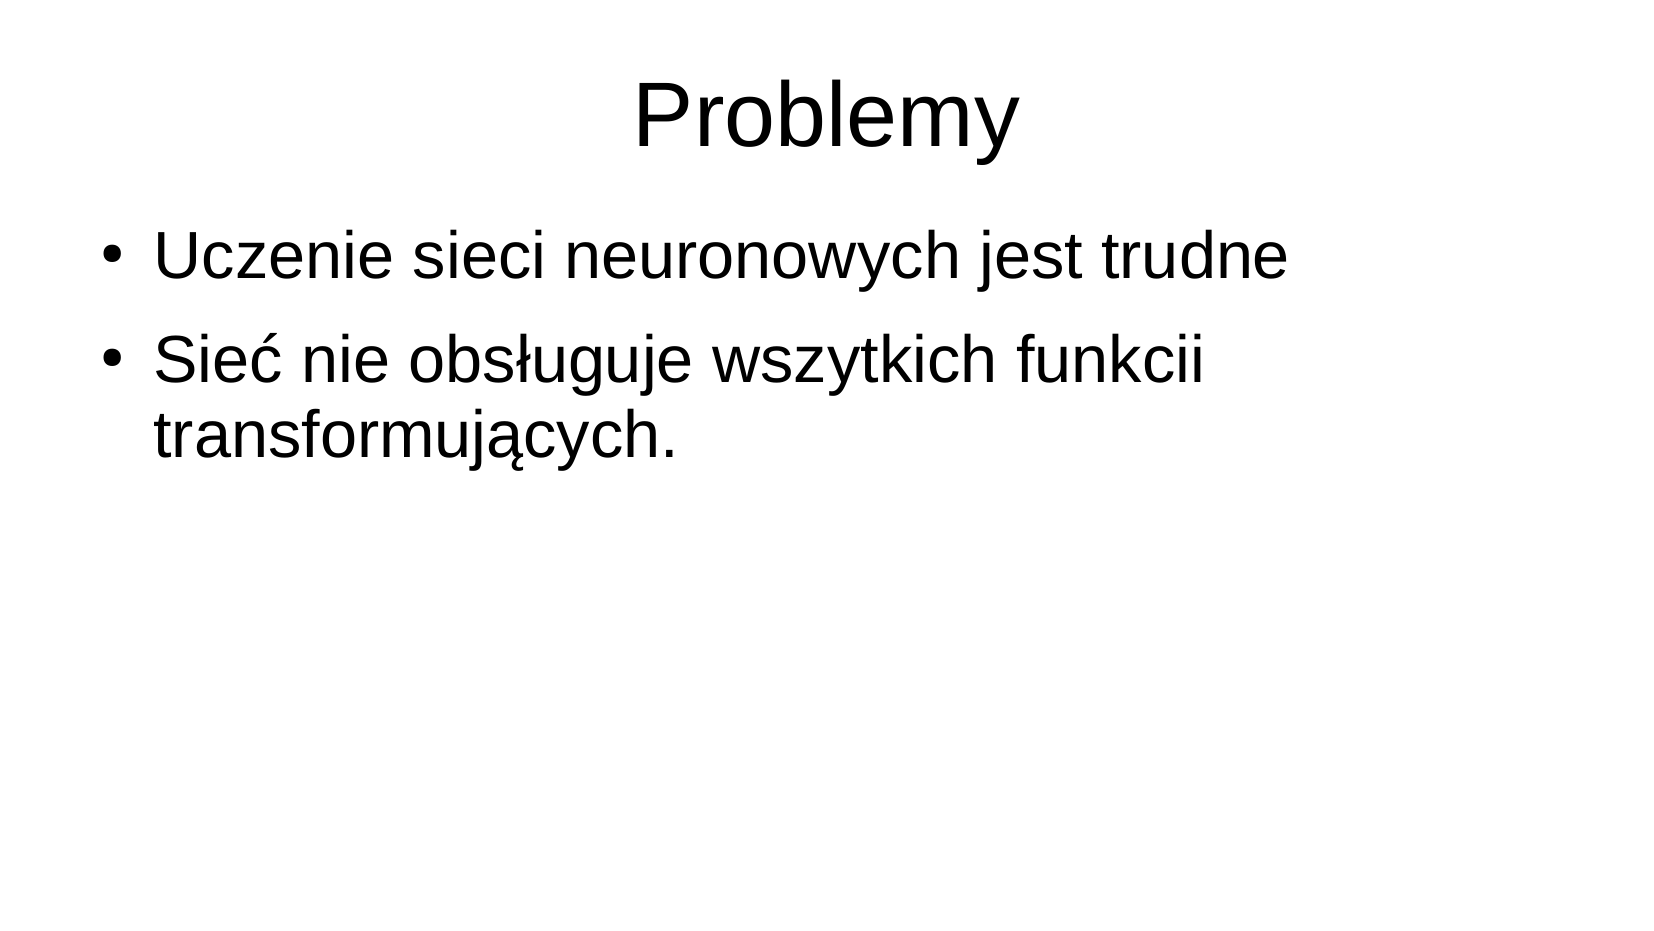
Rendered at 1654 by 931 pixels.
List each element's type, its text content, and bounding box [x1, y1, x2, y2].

title Problemy [82, 37, 1571, 193]
list Uczenie sieci neuronowych jest trudne Sieć nie obsługuje wszytkich funkcii transformujących. [82, 217, 1571, 758]
